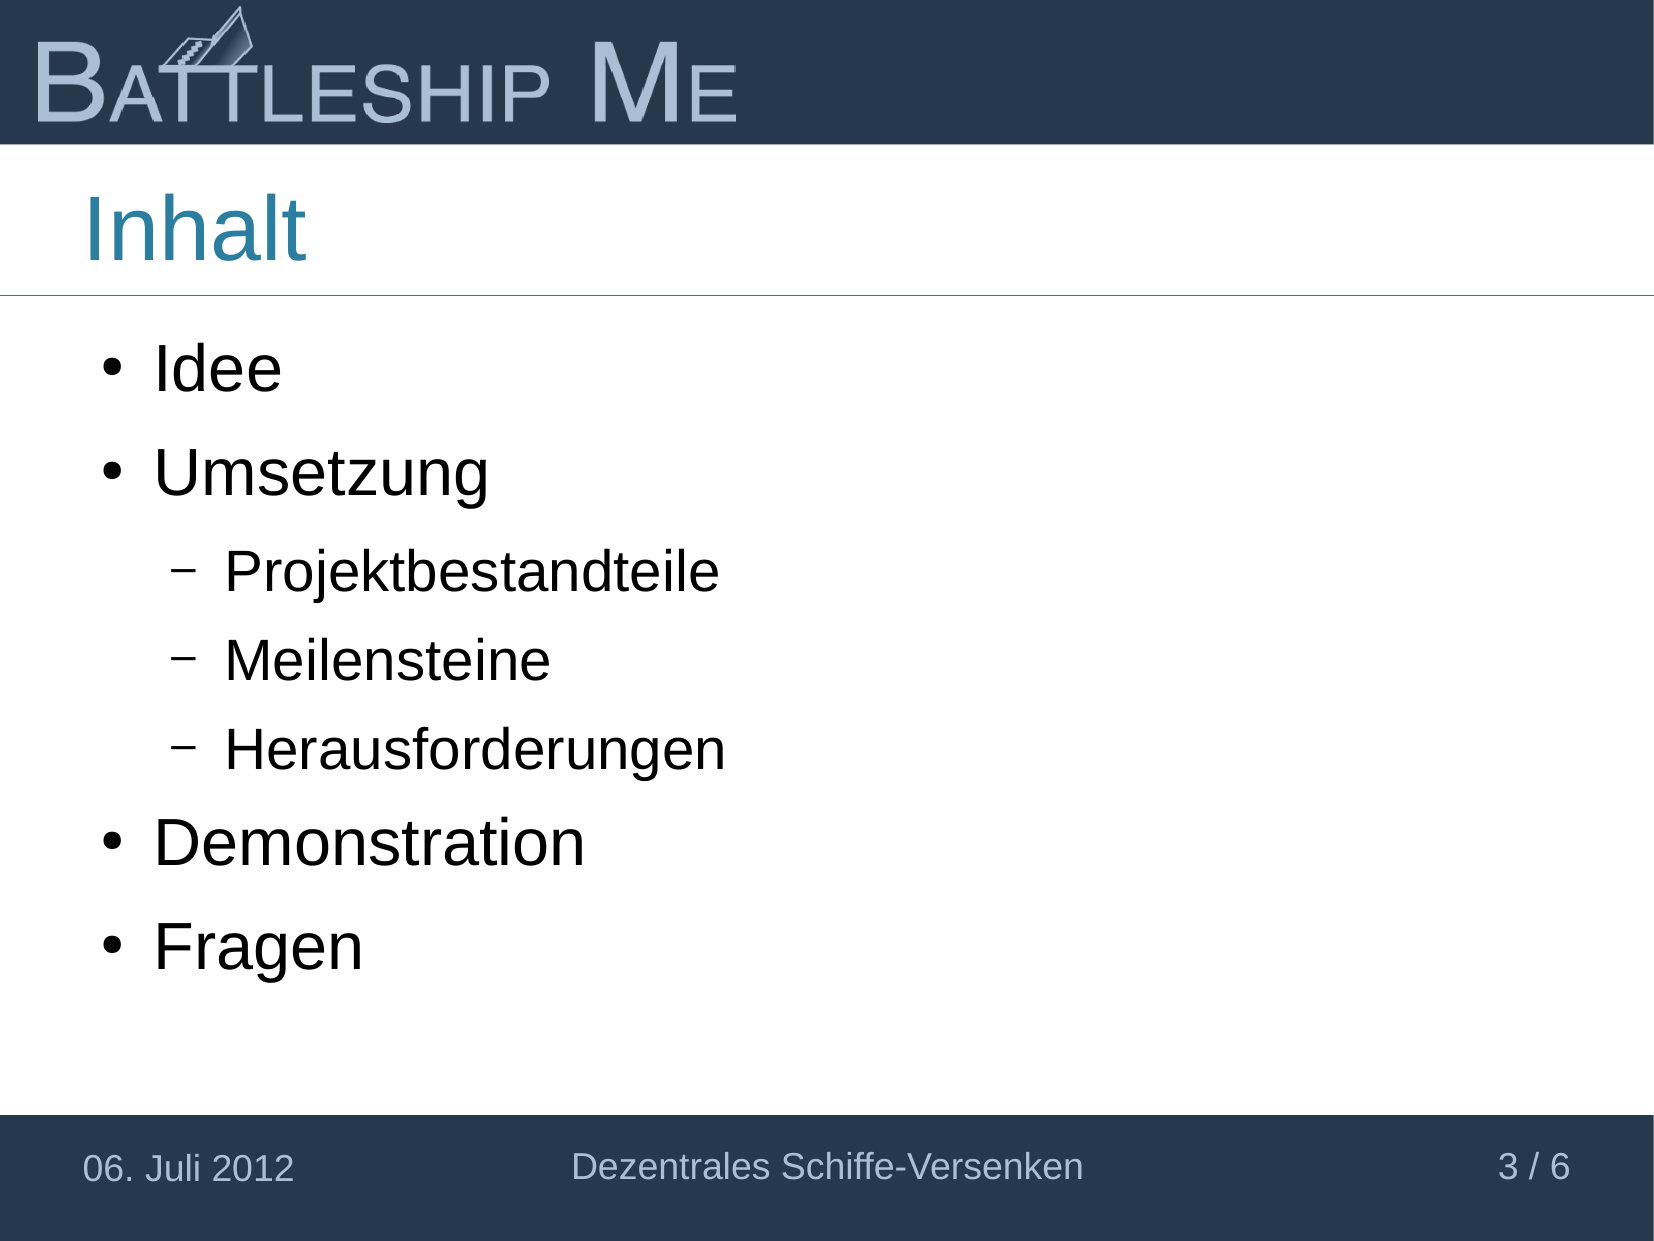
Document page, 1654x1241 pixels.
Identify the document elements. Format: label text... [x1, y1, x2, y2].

title Inhalt [82, 177, 1571, 280]
list Idee Umsetzung Projektbestandteile Meilensteine Herausforderungen Demonstration Fragen [82, 330, 1538, 1010]
picture [0, 296, 1654, 1241]
picture [0, 0, 1654, 295]
